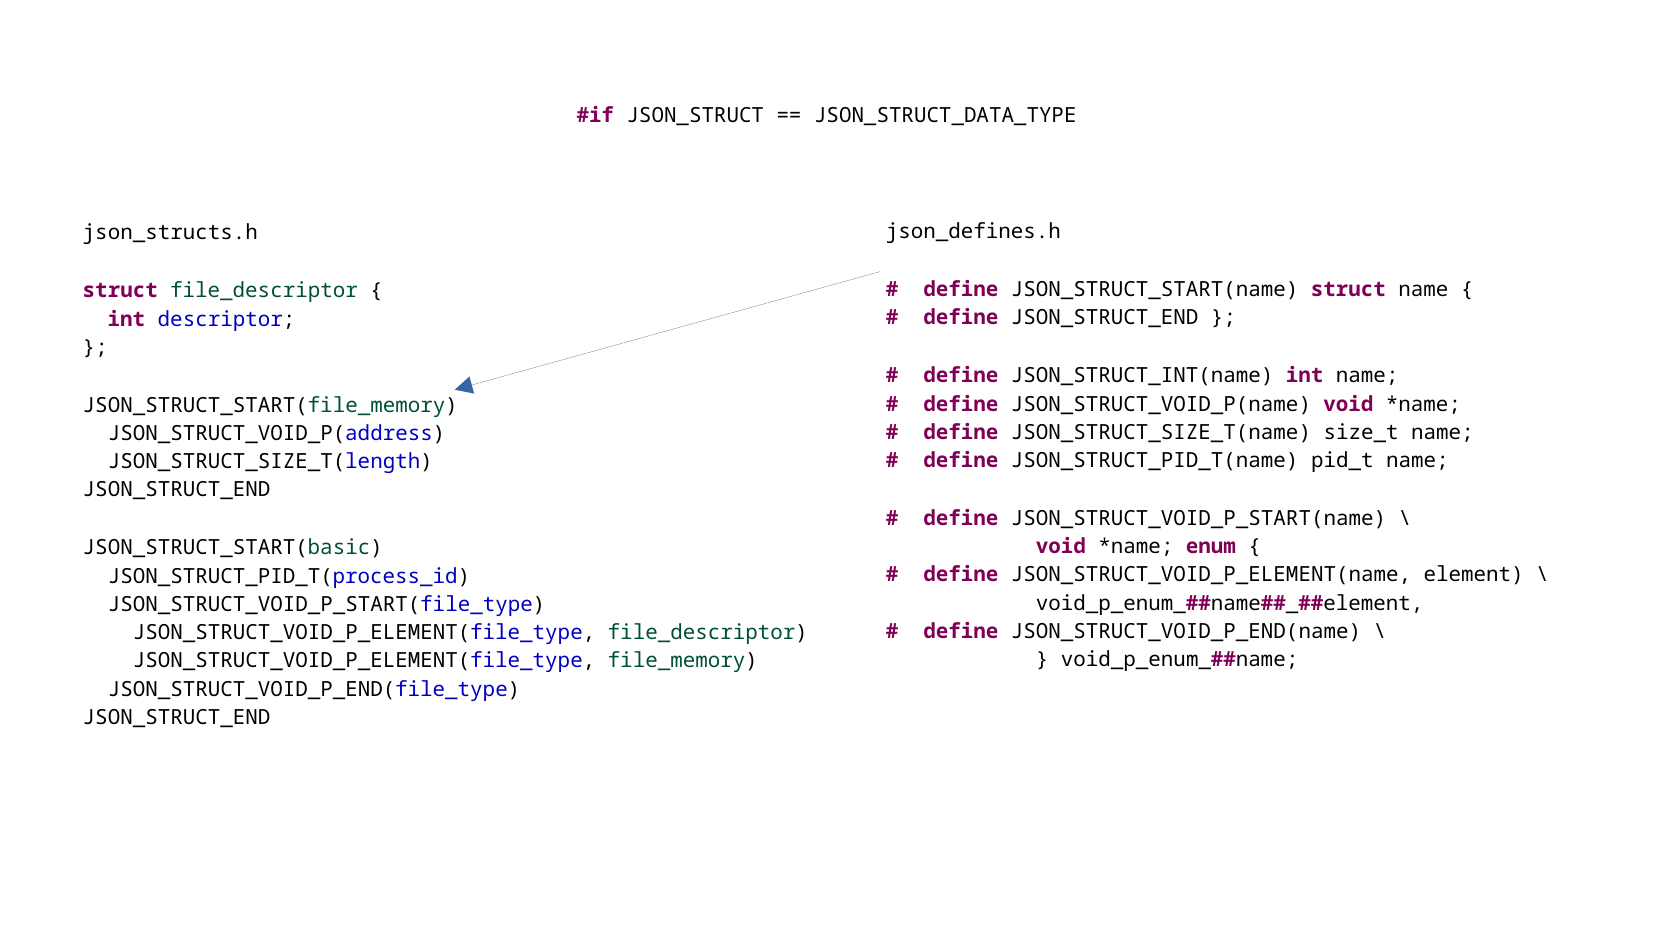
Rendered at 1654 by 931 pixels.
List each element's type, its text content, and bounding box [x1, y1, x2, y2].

list json_defines.h # define JSON_STRUCT_START(name) struct name { # define JSON_STRUCT_END }; # define JSON_STRUCT_INT(name) int name; # define JSON_STRUCT_VOID_P(name) void *name; # define JSON_STRUCT_SIZE_T(name) size_t name; # define JSON_STRUCT_PID_T(name) pid_t name; # define JSON_STRUCT_VOID_P_START(name) \ void *name; enum { # define JSON_STRUCT_VOID_P_ELEMENT(name, element) \ void_p_enum_##name##_##element, # define JSON_STRUCT_VOID_P_END(name) \ } void_p_enum_##name; [885, 216, 1571, 756]
title #if JSON_STRUCT == JSON_STRUCT_DATA_TYPE [82, 37, 1571, 193]
list json_structs.h struct file_descriptor { int descriptor; }; JSON_STRUCT_START(file_memory) JSON_STRUCT_VOID_P(address) JSON_STRUCT_SIZE_T(length) JSON_STRUCT_END JSON_STRUCT_START(basic) JSON_STRUCT_PID_T(process_id) JSON_STRUCT_VOID_P_START(file_type) JSON_STRUCT_VOID_P_ELEMENT(file_type, file_descriptor) JSON_STRUCT_VOID_P_ELEMENT(file_type, file_memory) JSON_STRUCT_VOID_P_END(file_type) JSON_STRUCT_END [82, 217, 827, 758]
